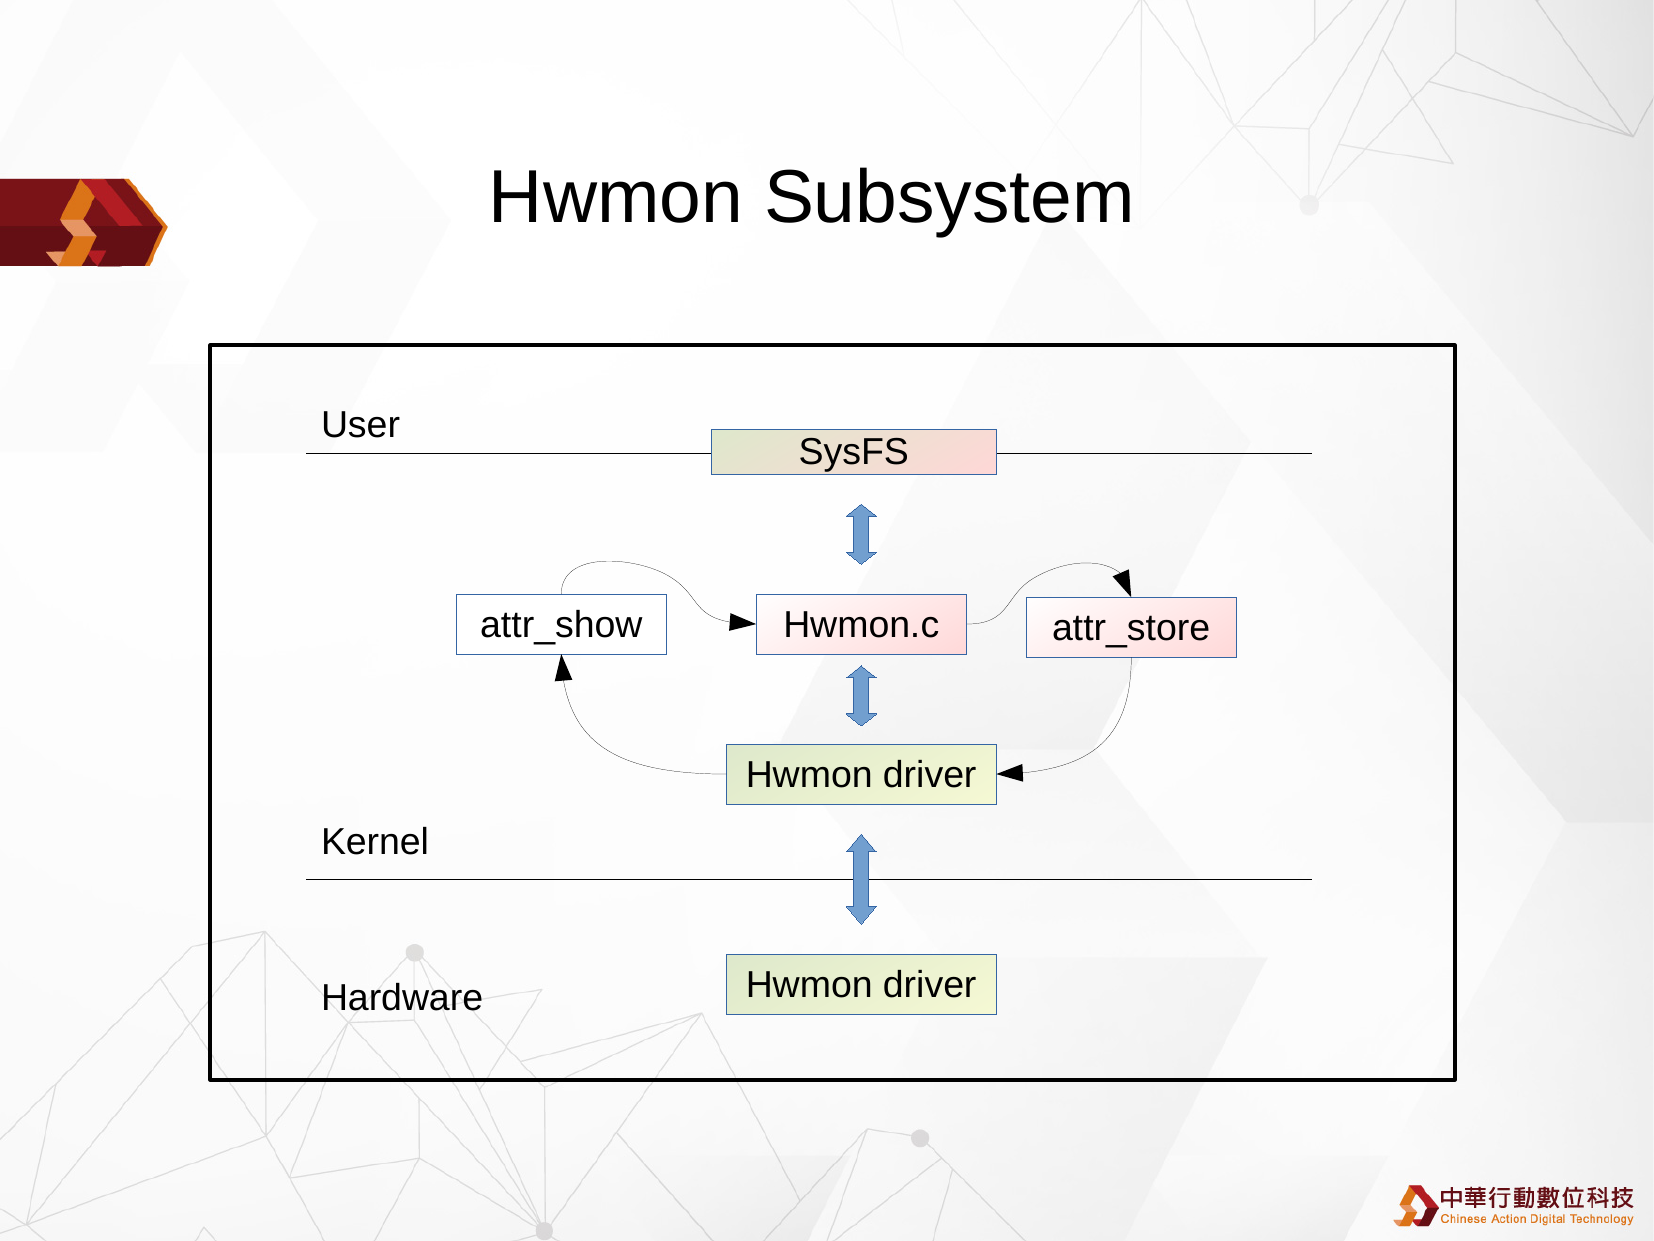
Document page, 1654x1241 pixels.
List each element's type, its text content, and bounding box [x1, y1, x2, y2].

text_box Hardware [306, 969, 517, 1030]
text_box User [306, 396, 427, 454]
text_box SysFS [711, 429, 997, 475]
title Hwmon Subsystem [118, 112, 1506, 281]
text_box [846, 504, 877, 565]
text_box Hwmon driver [726, 954, 997, 1015]
text_box [846, 665, 877, 726]
text_box Kernel [306, 812, 487, 870]
text_box attr_show [456, 594, 667, 655]
text_box Hwmon.c [756, 594, 967, 655]
text_box attr_store [1026, 597, 1237, 658]
text_box Hwmon driver [726, 744, 997, 805]
picture [0, 0, 1654, 1241]
text_box [846, 834, 877, 925]
